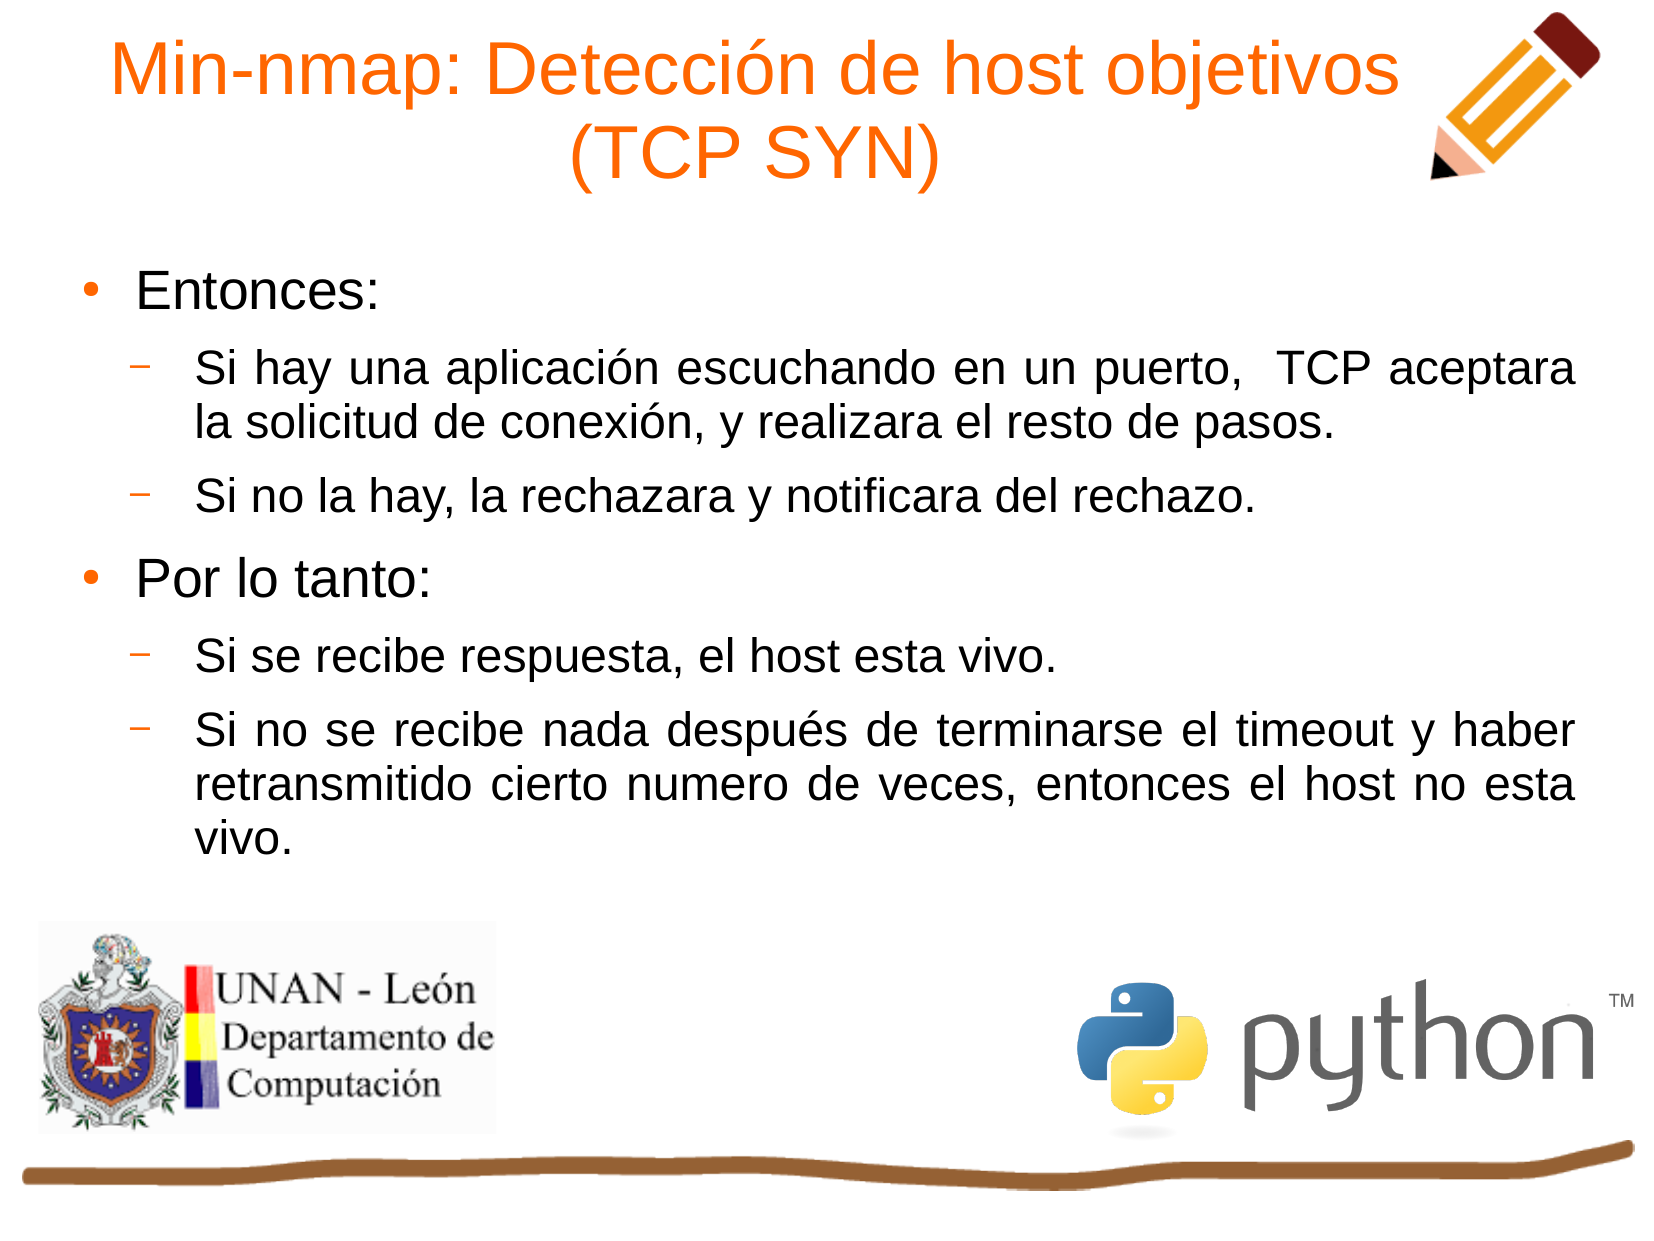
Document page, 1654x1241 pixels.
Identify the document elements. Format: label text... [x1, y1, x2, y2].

picture [1430, 12, 1601, 181]
title Min-nmap: Detección de host objetivos (TCP SYN) [82, 26, 1430, 195]
picture [38, 921, 497, 1134]
list Entonces: Si hay una aplicación escuchando en un puerto, TCP aceptara la solicitud de conexión, y realizara el resto de pasos. Si no la hay, la rechazara y notificara del rechazo. Por lo tanto: Si se recibe respuesta, el host esta vivo. Si no se recibe nada después de terminarse el timeout y haber retransmitido cierto numero de veces, entonces el host no esta vivo. [76, 259, 1577, 875]
picture [22, 970, 1647, 1191]
